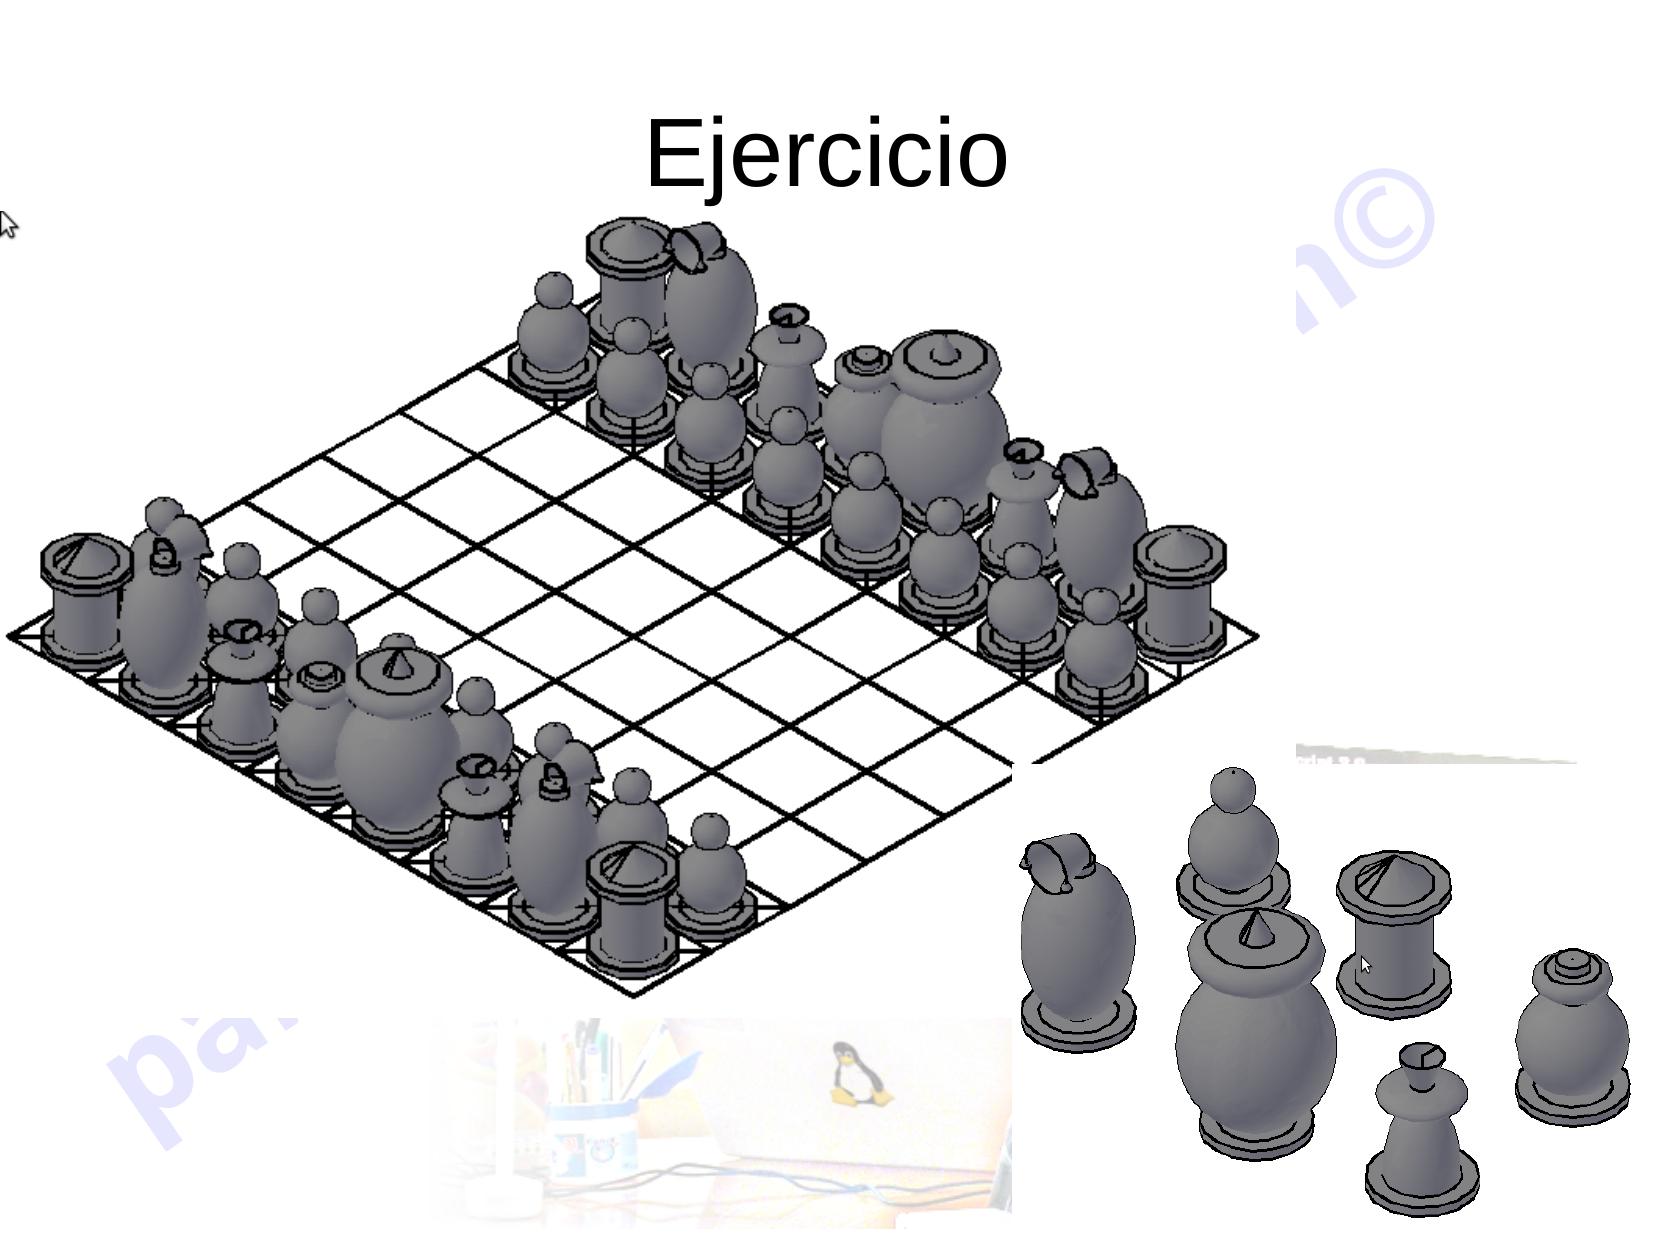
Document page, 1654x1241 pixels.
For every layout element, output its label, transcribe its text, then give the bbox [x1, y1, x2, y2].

picture [0, 211, 1654, 1235]
title Ejercicio [82, 49, 1571, 257]
